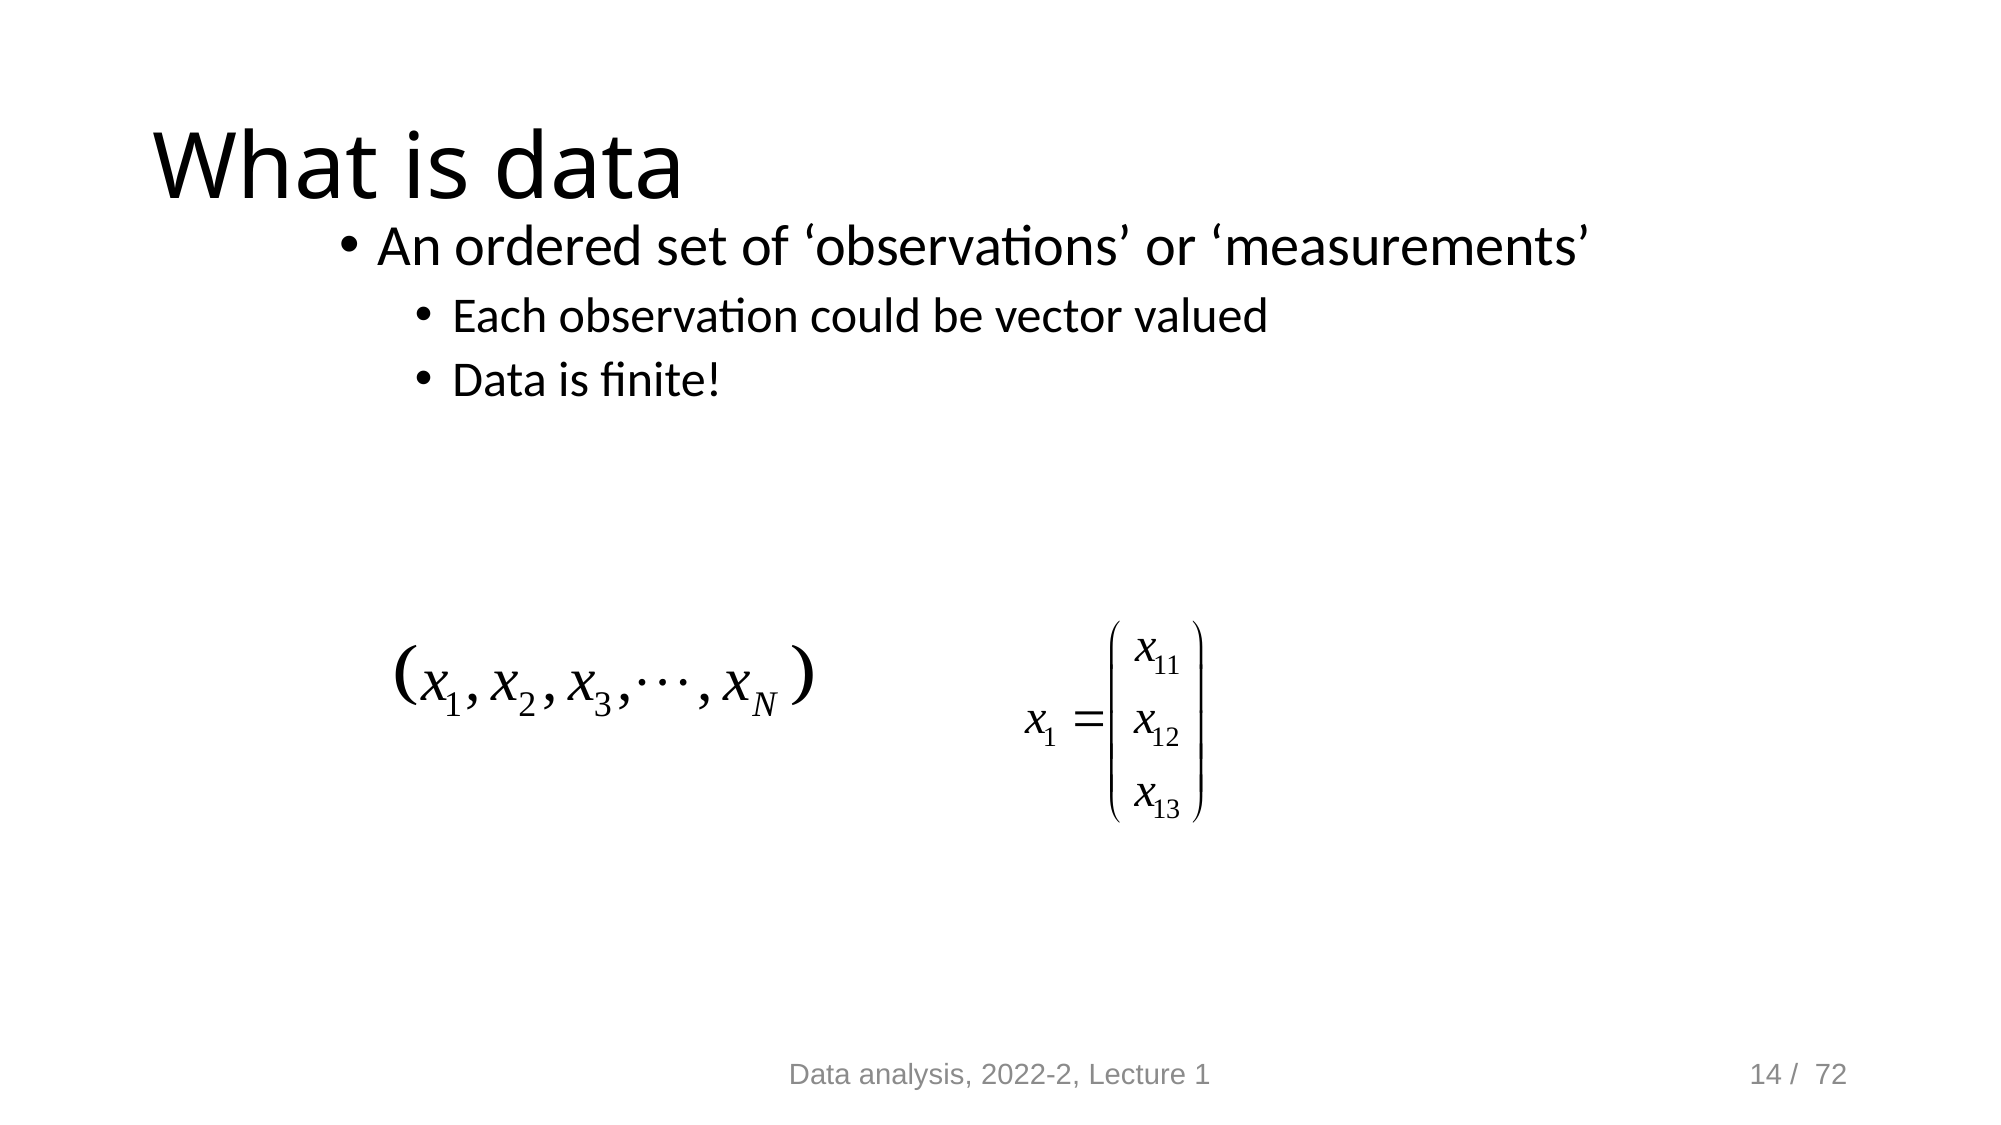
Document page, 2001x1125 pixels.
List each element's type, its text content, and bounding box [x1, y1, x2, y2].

footer Data analysis, 2022-2, Lecture 1 [662, 1042, 1338, 1103]
chart [385, 633, 823, 737]
slide_number <number> / 72 [1412, 1042, 1863, 1103]
chart [1015, 609, 1217, 835]
list An ordered set of ‘observations’ or ‘measurements’ Each observation could be vector valued Data is finite! [324, 208, 1675, 551]
title What is data [137, 59, 1863, 278]
